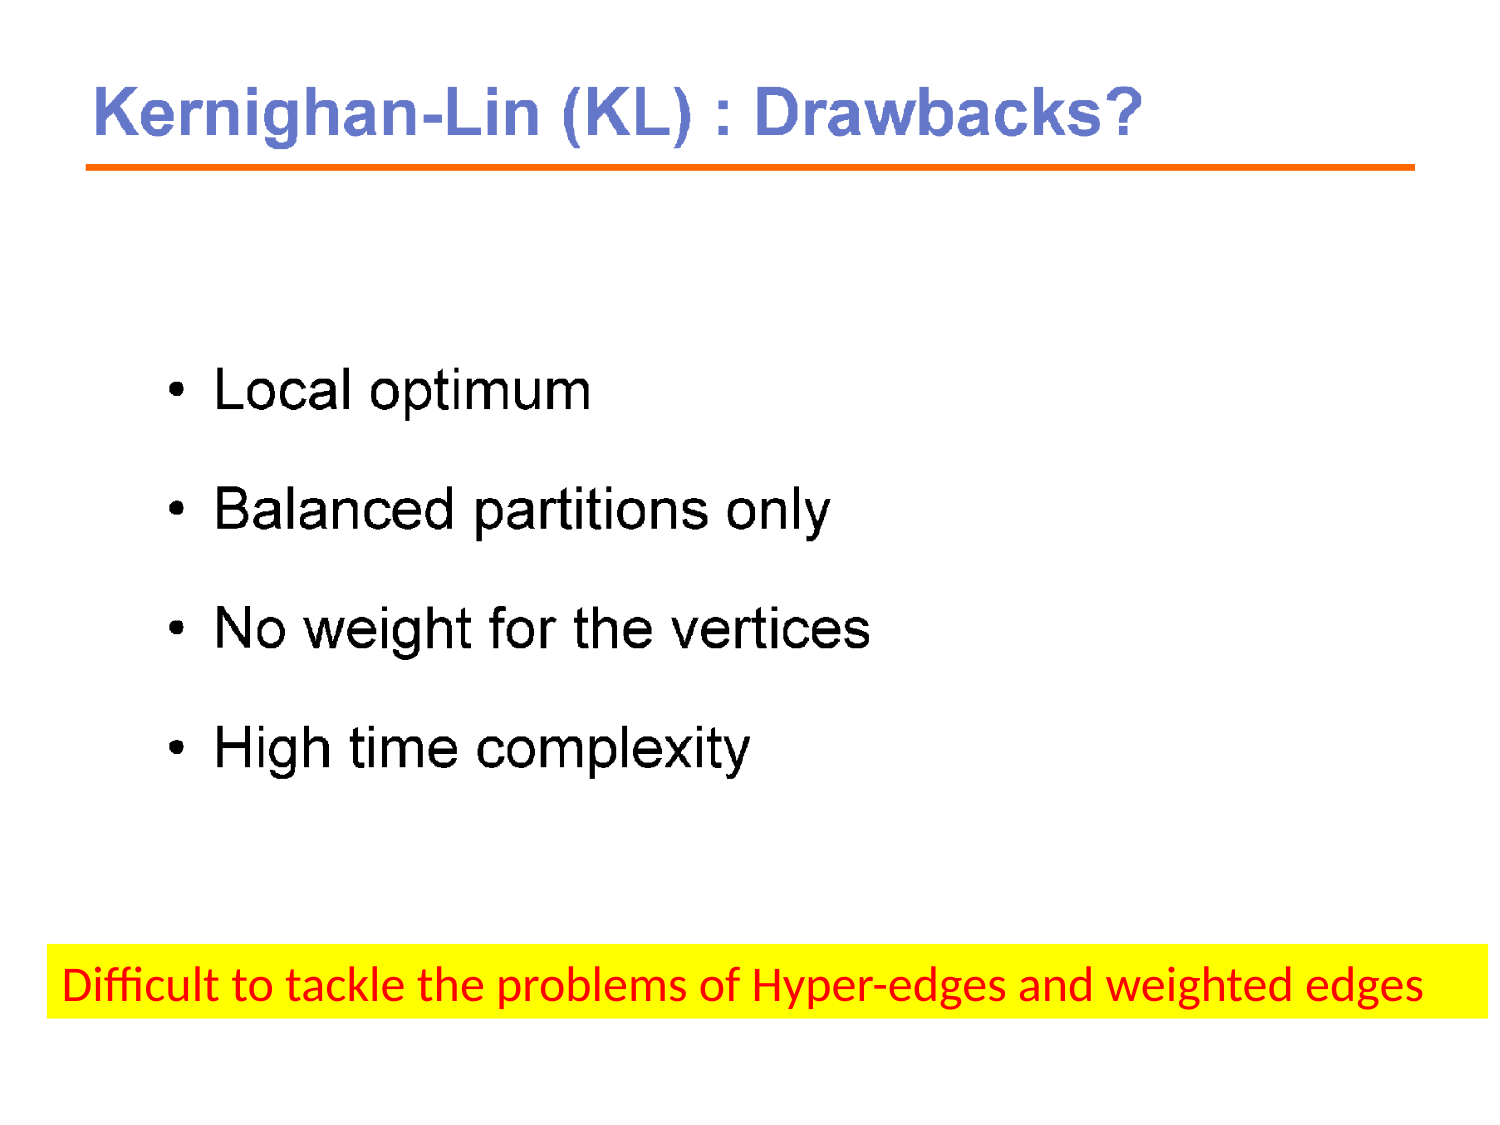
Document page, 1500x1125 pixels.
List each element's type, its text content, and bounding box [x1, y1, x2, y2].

text_box Difficult to tackle the problems of Hyper-edges and weighted edges [46, 943, 1489, 1019]
picture [85, 58, 1415, 827]
